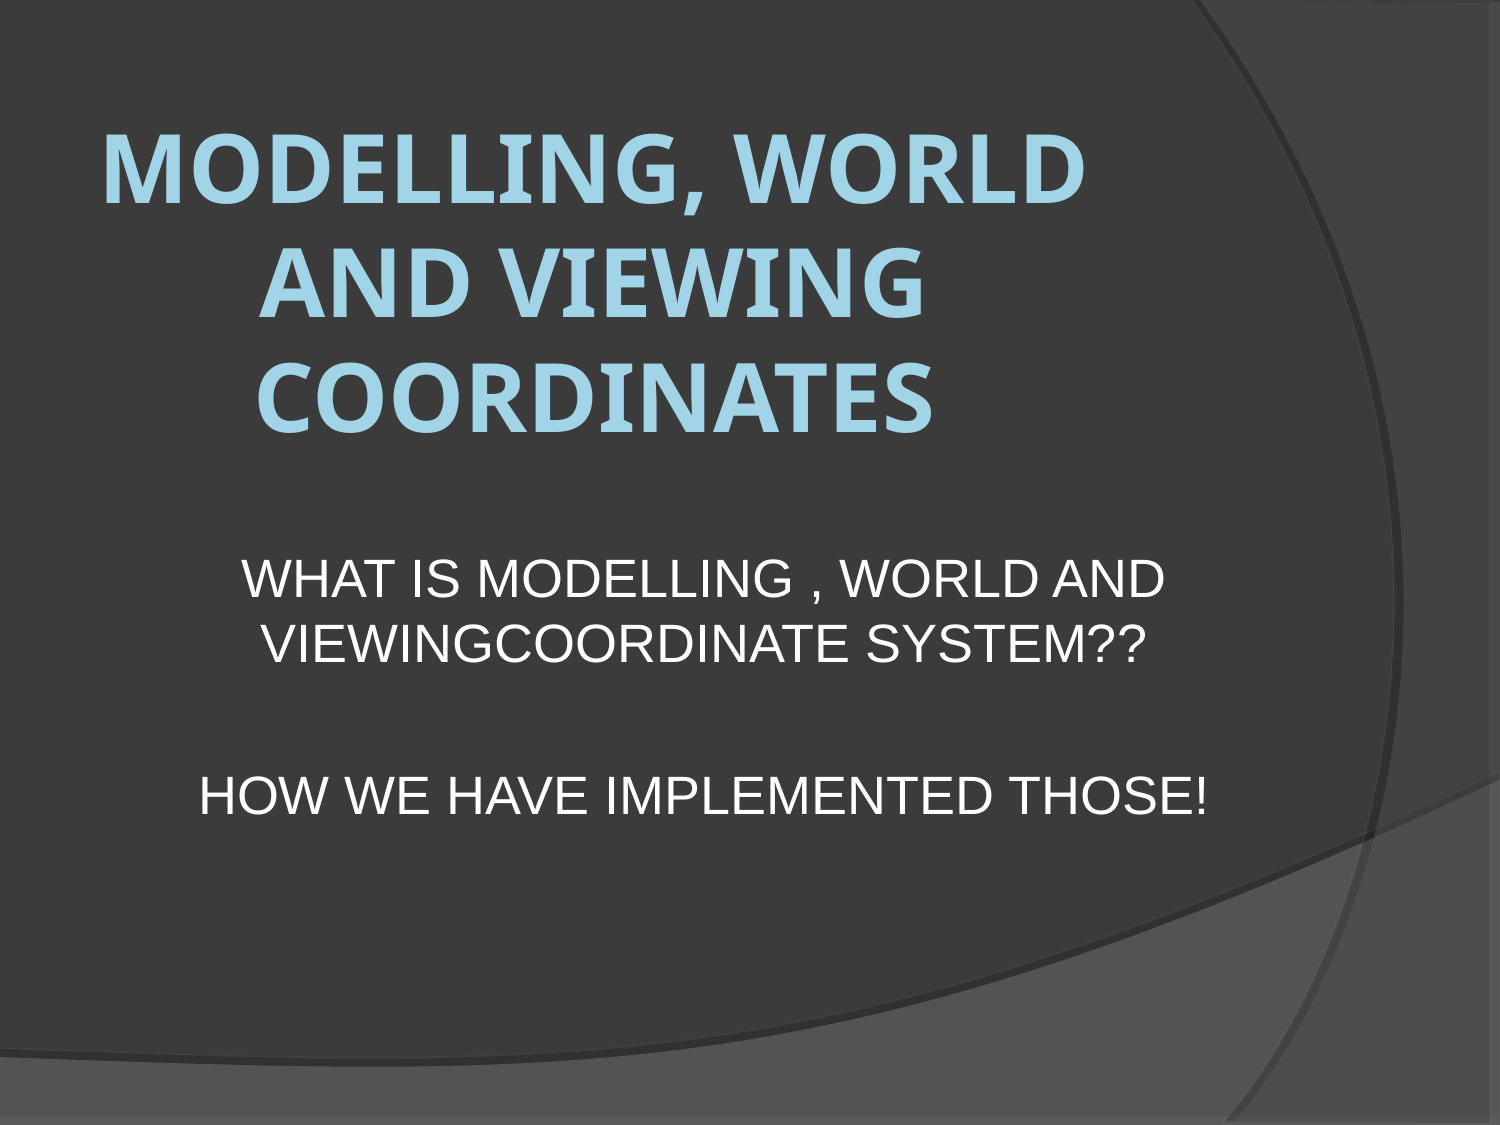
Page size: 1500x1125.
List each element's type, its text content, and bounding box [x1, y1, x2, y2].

title MODELLING, world and viewing COORDINATEs [62, 99, 1126, 478]
subtitle WHAT IS MODELLING , WORLD AND VIEWINGCOORDINATE SYSTEM?? HOW WE HAVE IMPLEMENTED THOSE! [162, 537, 1239, 825]
